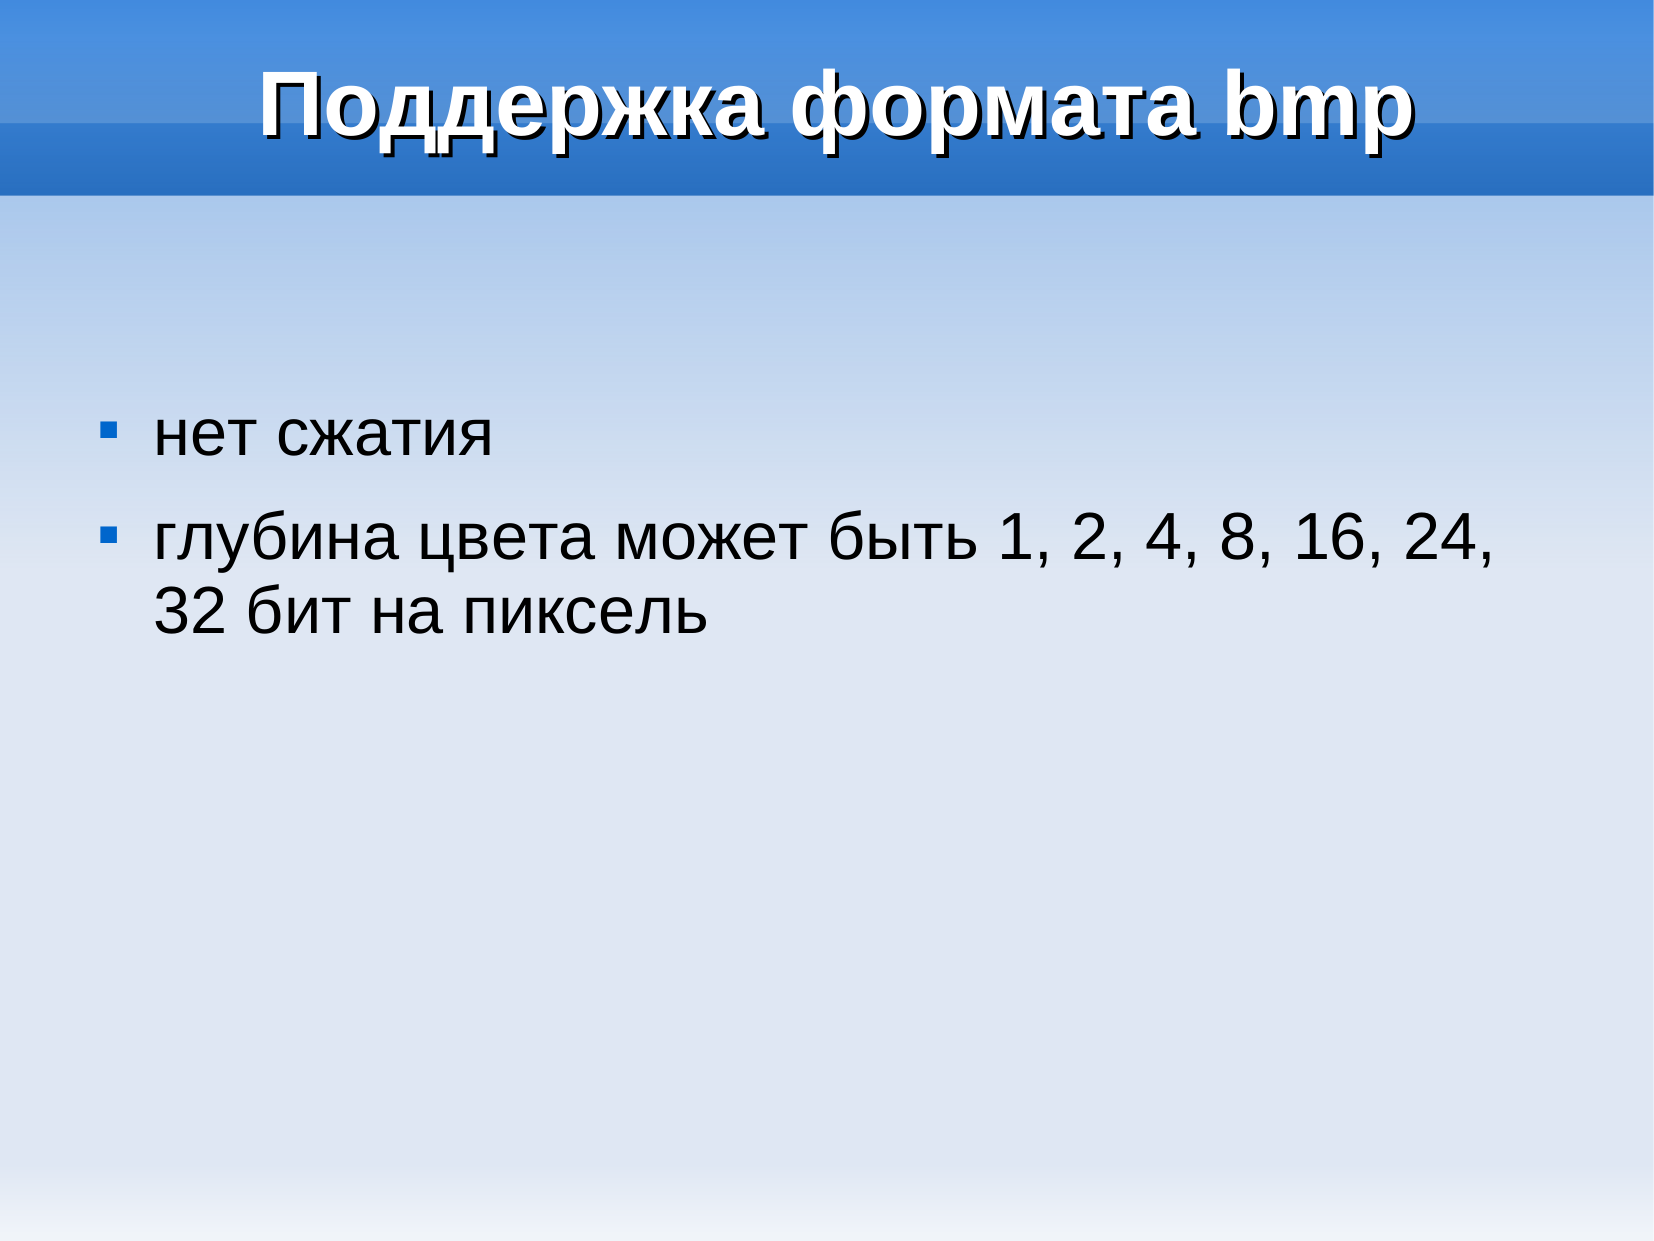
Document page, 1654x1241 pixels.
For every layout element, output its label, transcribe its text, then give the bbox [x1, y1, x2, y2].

picture [0, 0, 1654, 1241]
title Поддержка формата bmp [76, 0, 1565, 208]
list нет сжатия глубина цвета может быть 1, 2, 4, 8, 16, 24, 32 бит на пиксель [82, 290, 1571, 1094]
